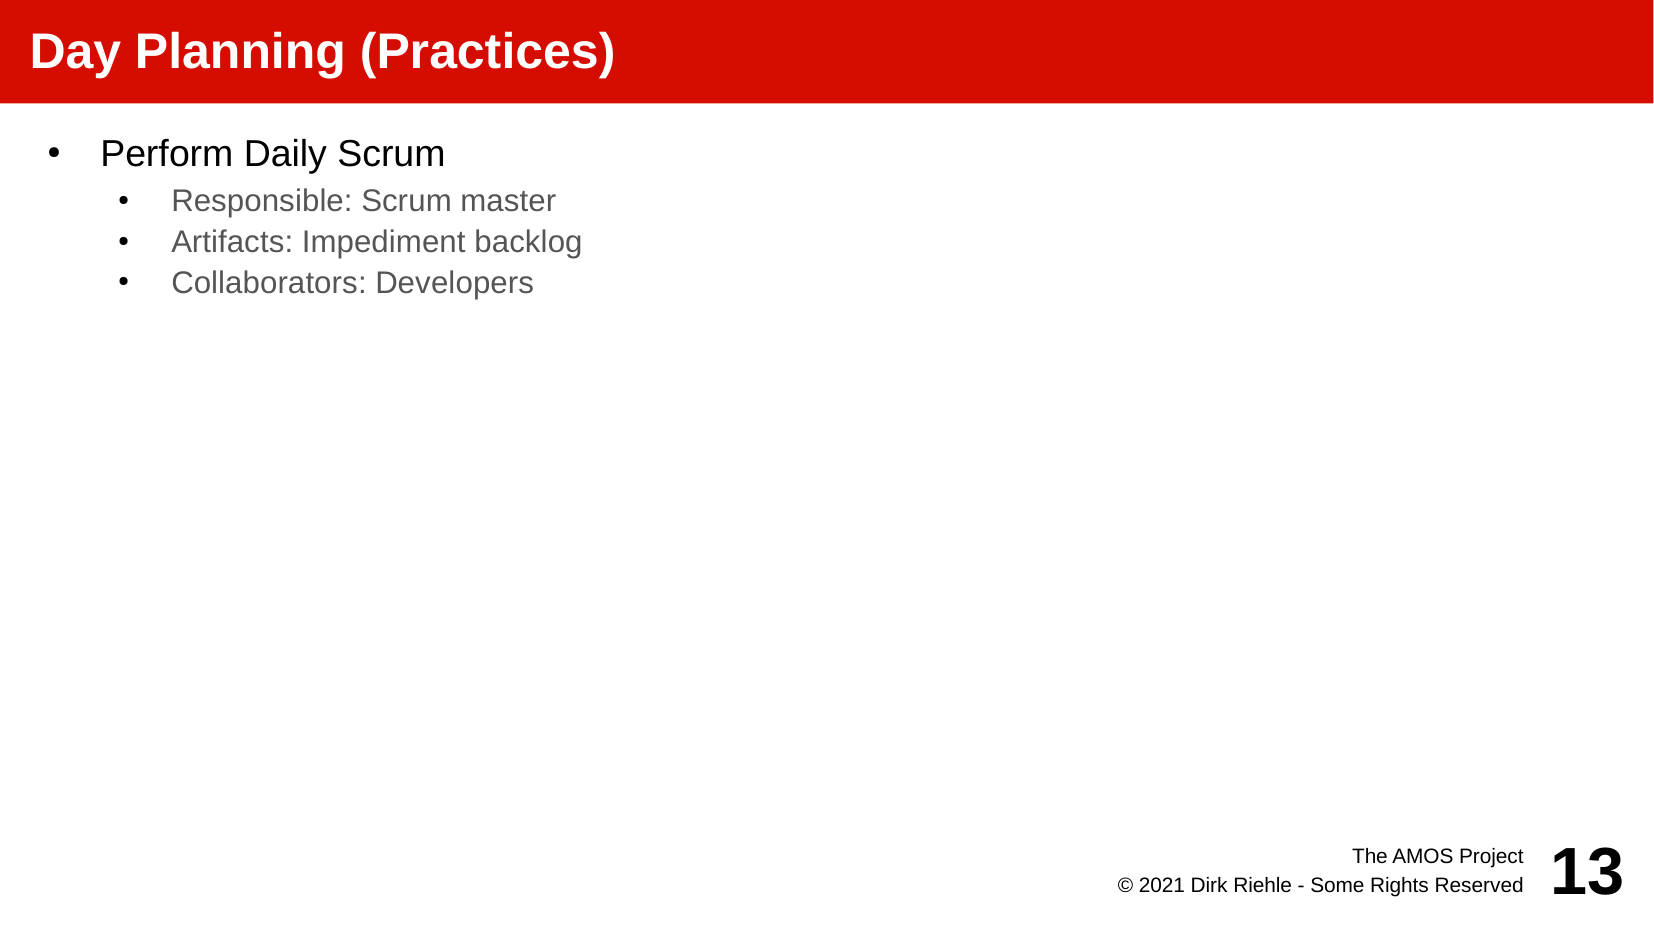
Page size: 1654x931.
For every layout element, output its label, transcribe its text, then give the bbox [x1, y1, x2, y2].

list Perform Daily Scrum Responsible: Scrum master Artifacts: Impediment backlog Collaborators: Developers [29, 132, 1625, 813]
title Day Planning (Practices) [0, 0, 1654, 104]
